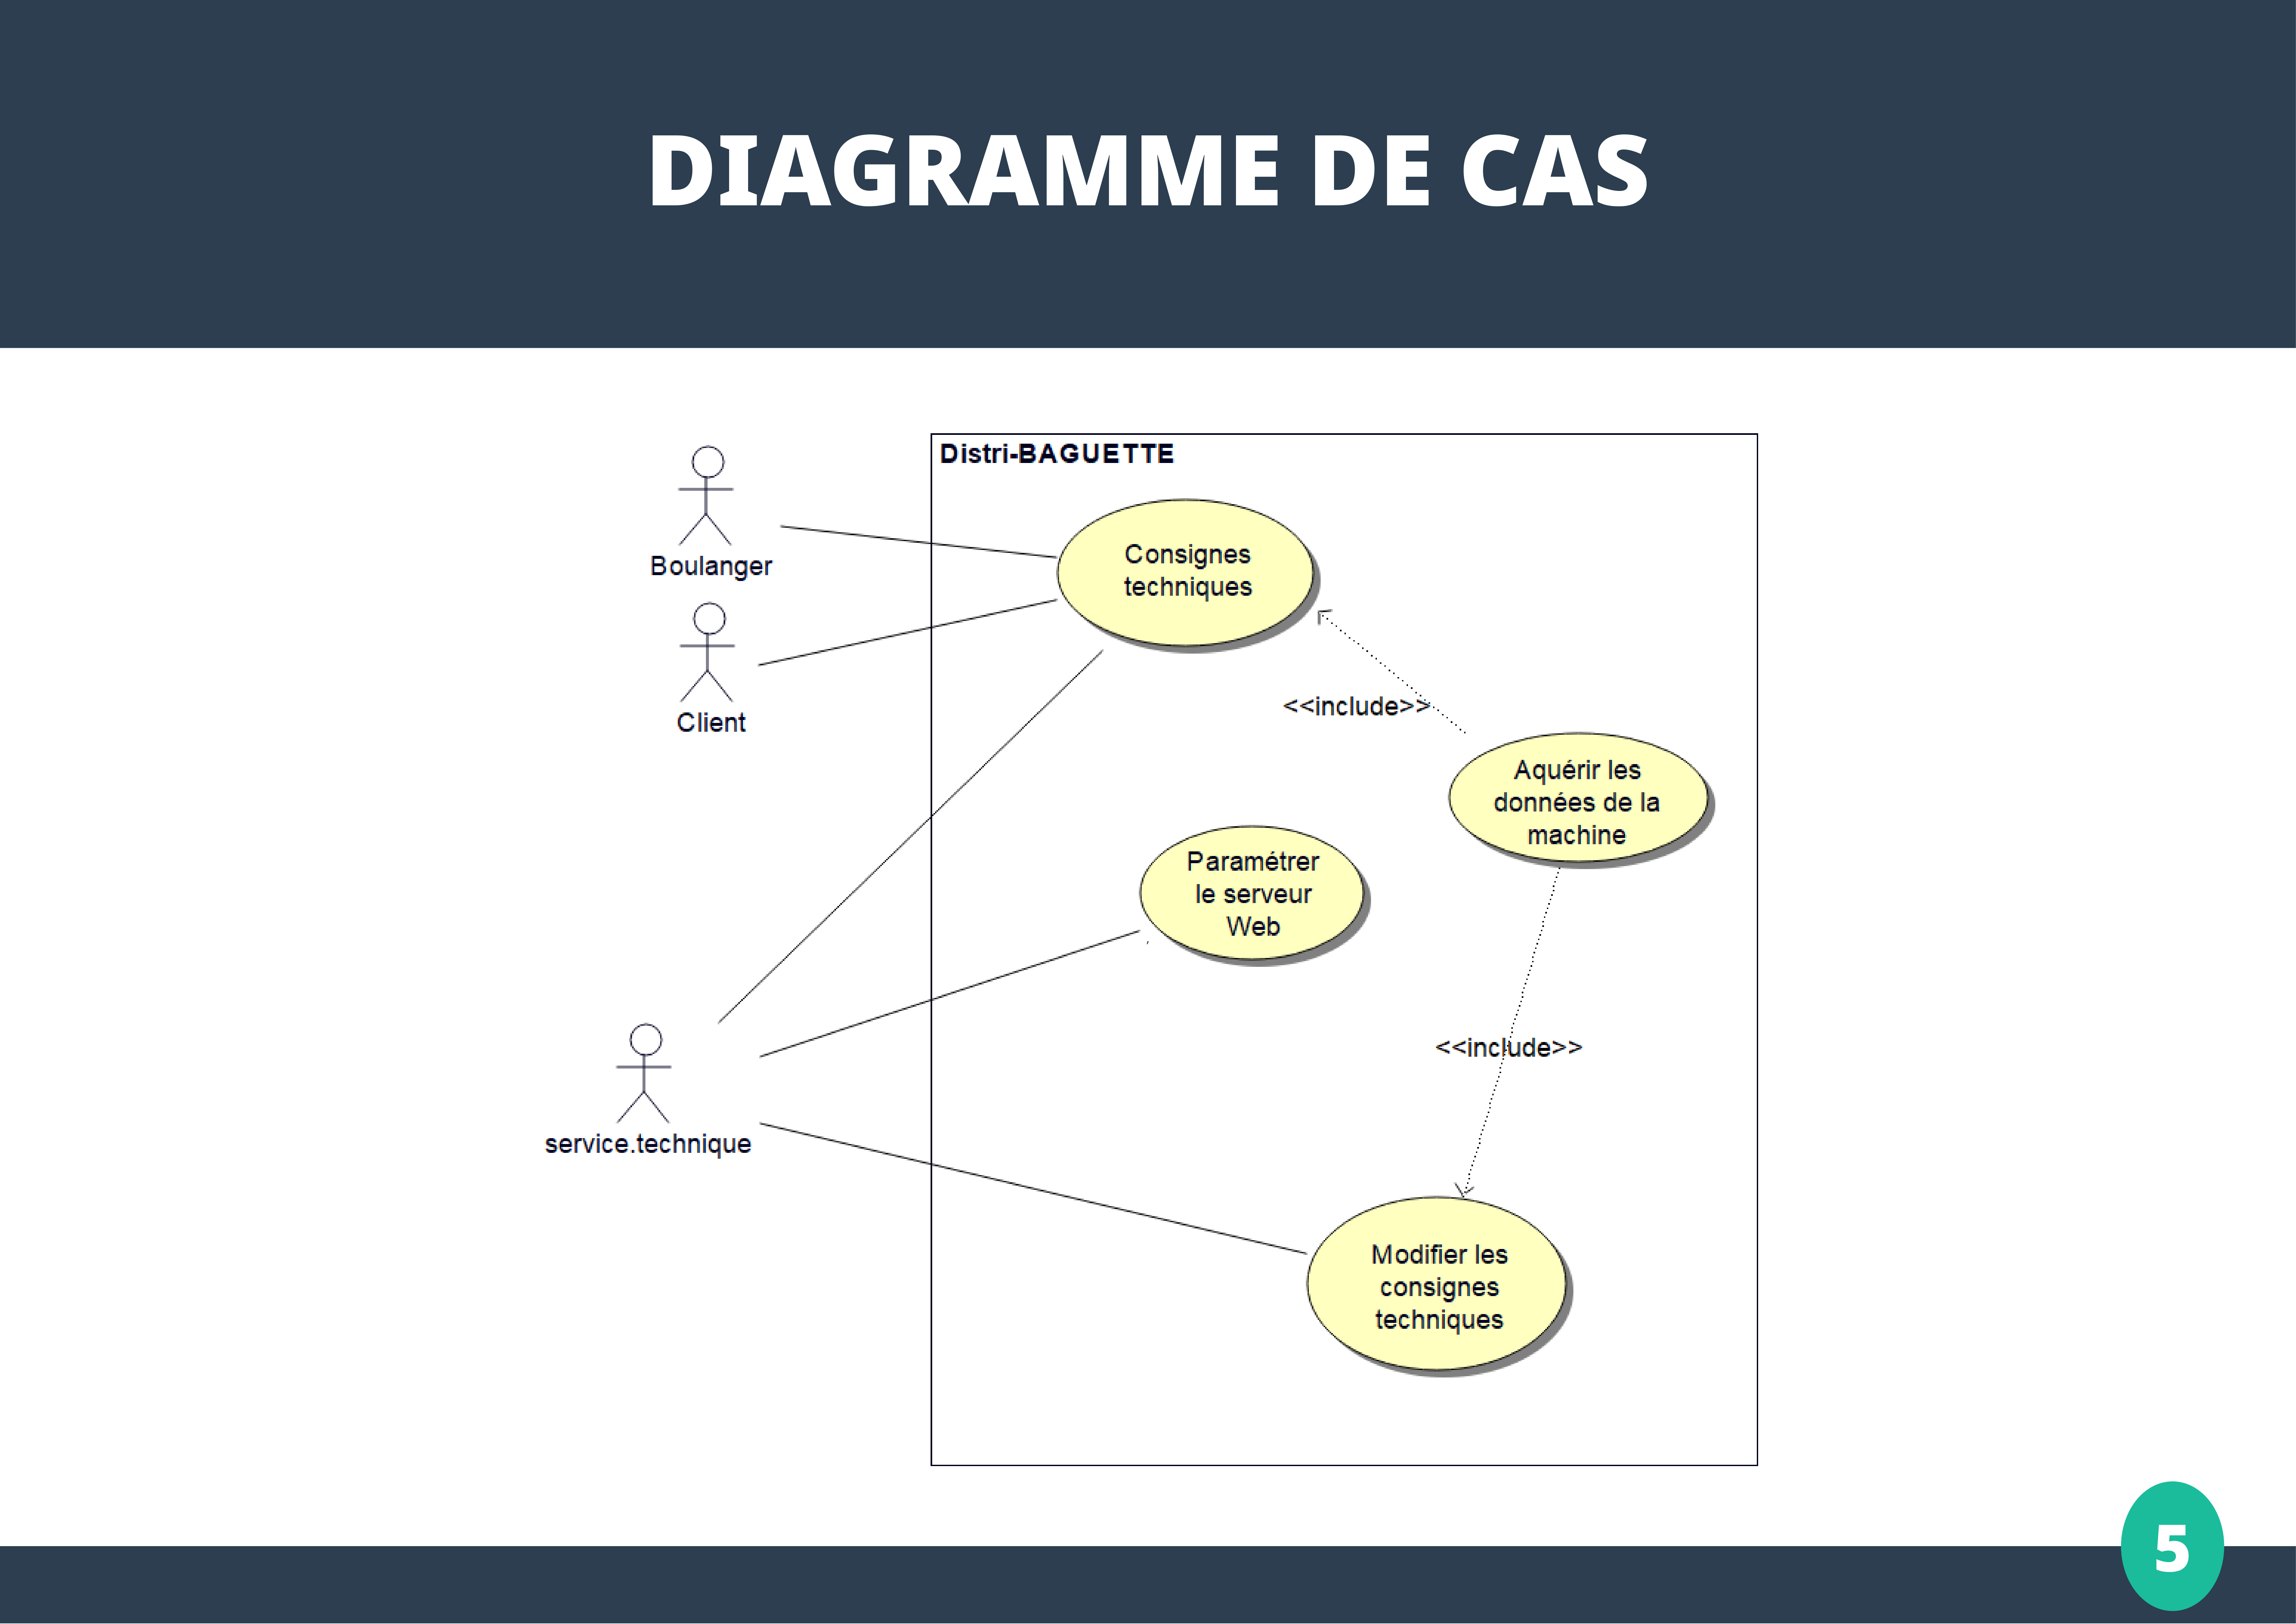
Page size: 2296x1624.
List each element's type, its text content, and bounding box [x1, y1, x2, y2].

picture [523, 386, 1773, 1490]
title DIAGRAMME DE CAS [82, 64, 2214, 270]
